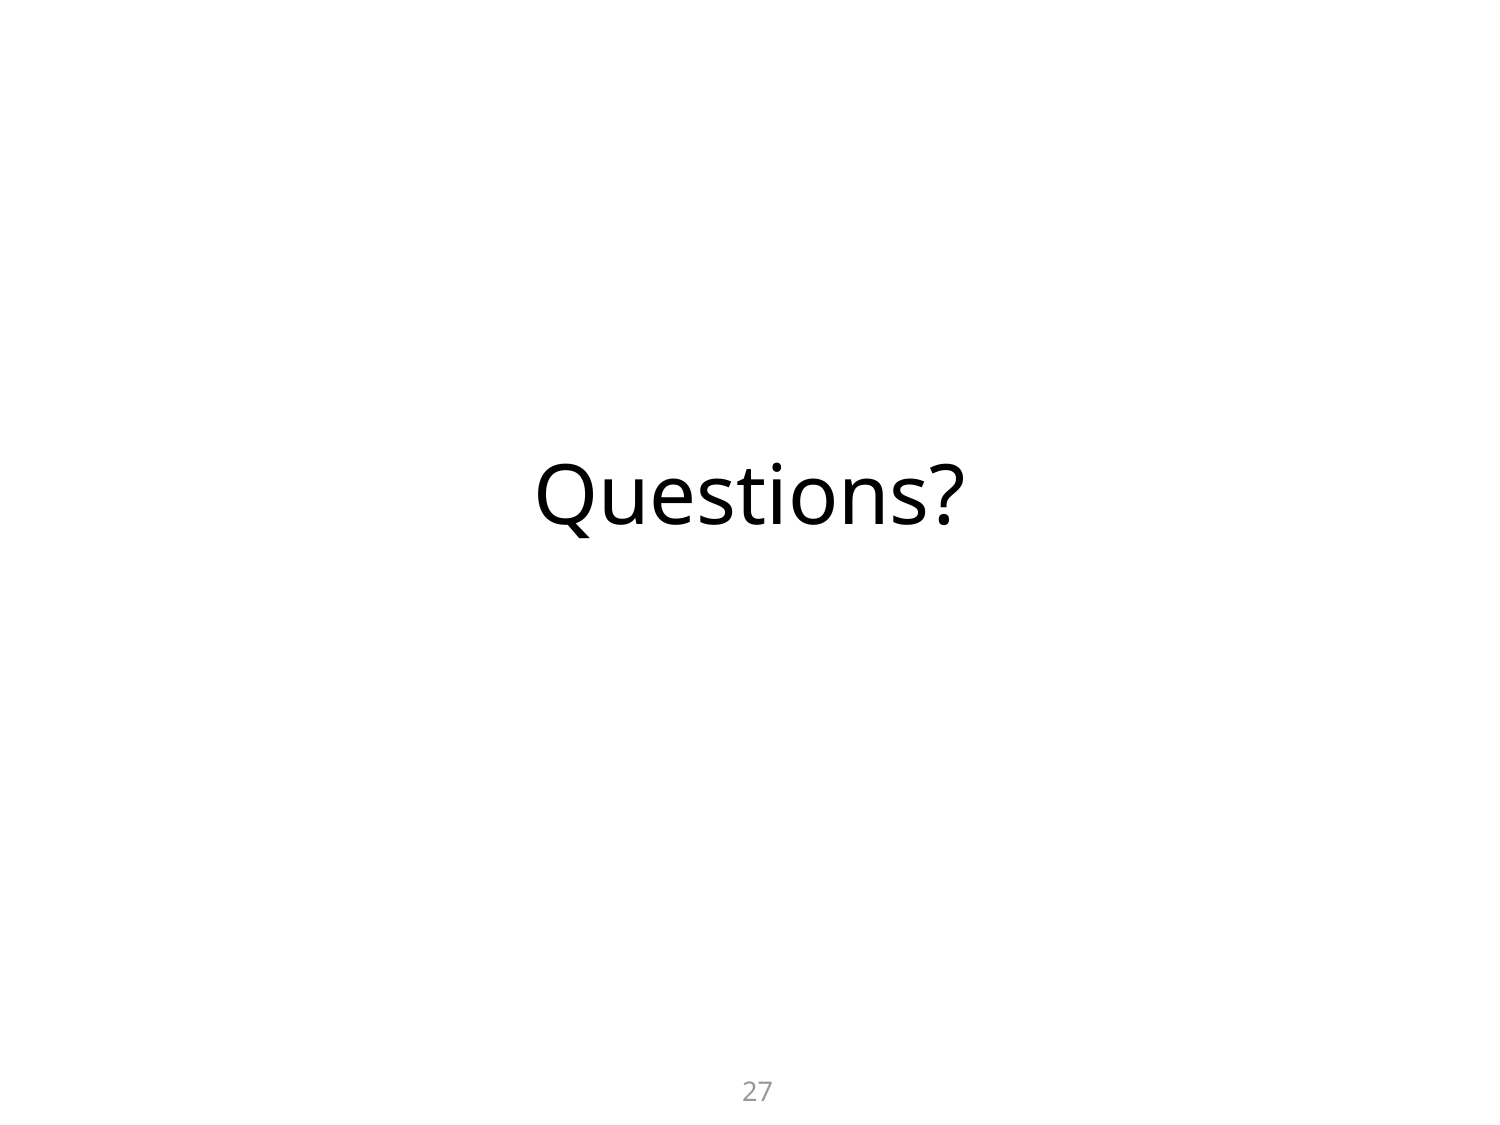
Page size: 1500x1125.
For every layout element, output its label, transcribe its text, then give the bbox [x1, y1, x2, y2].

text_box Questions? [465, 428, 1036, 540]
